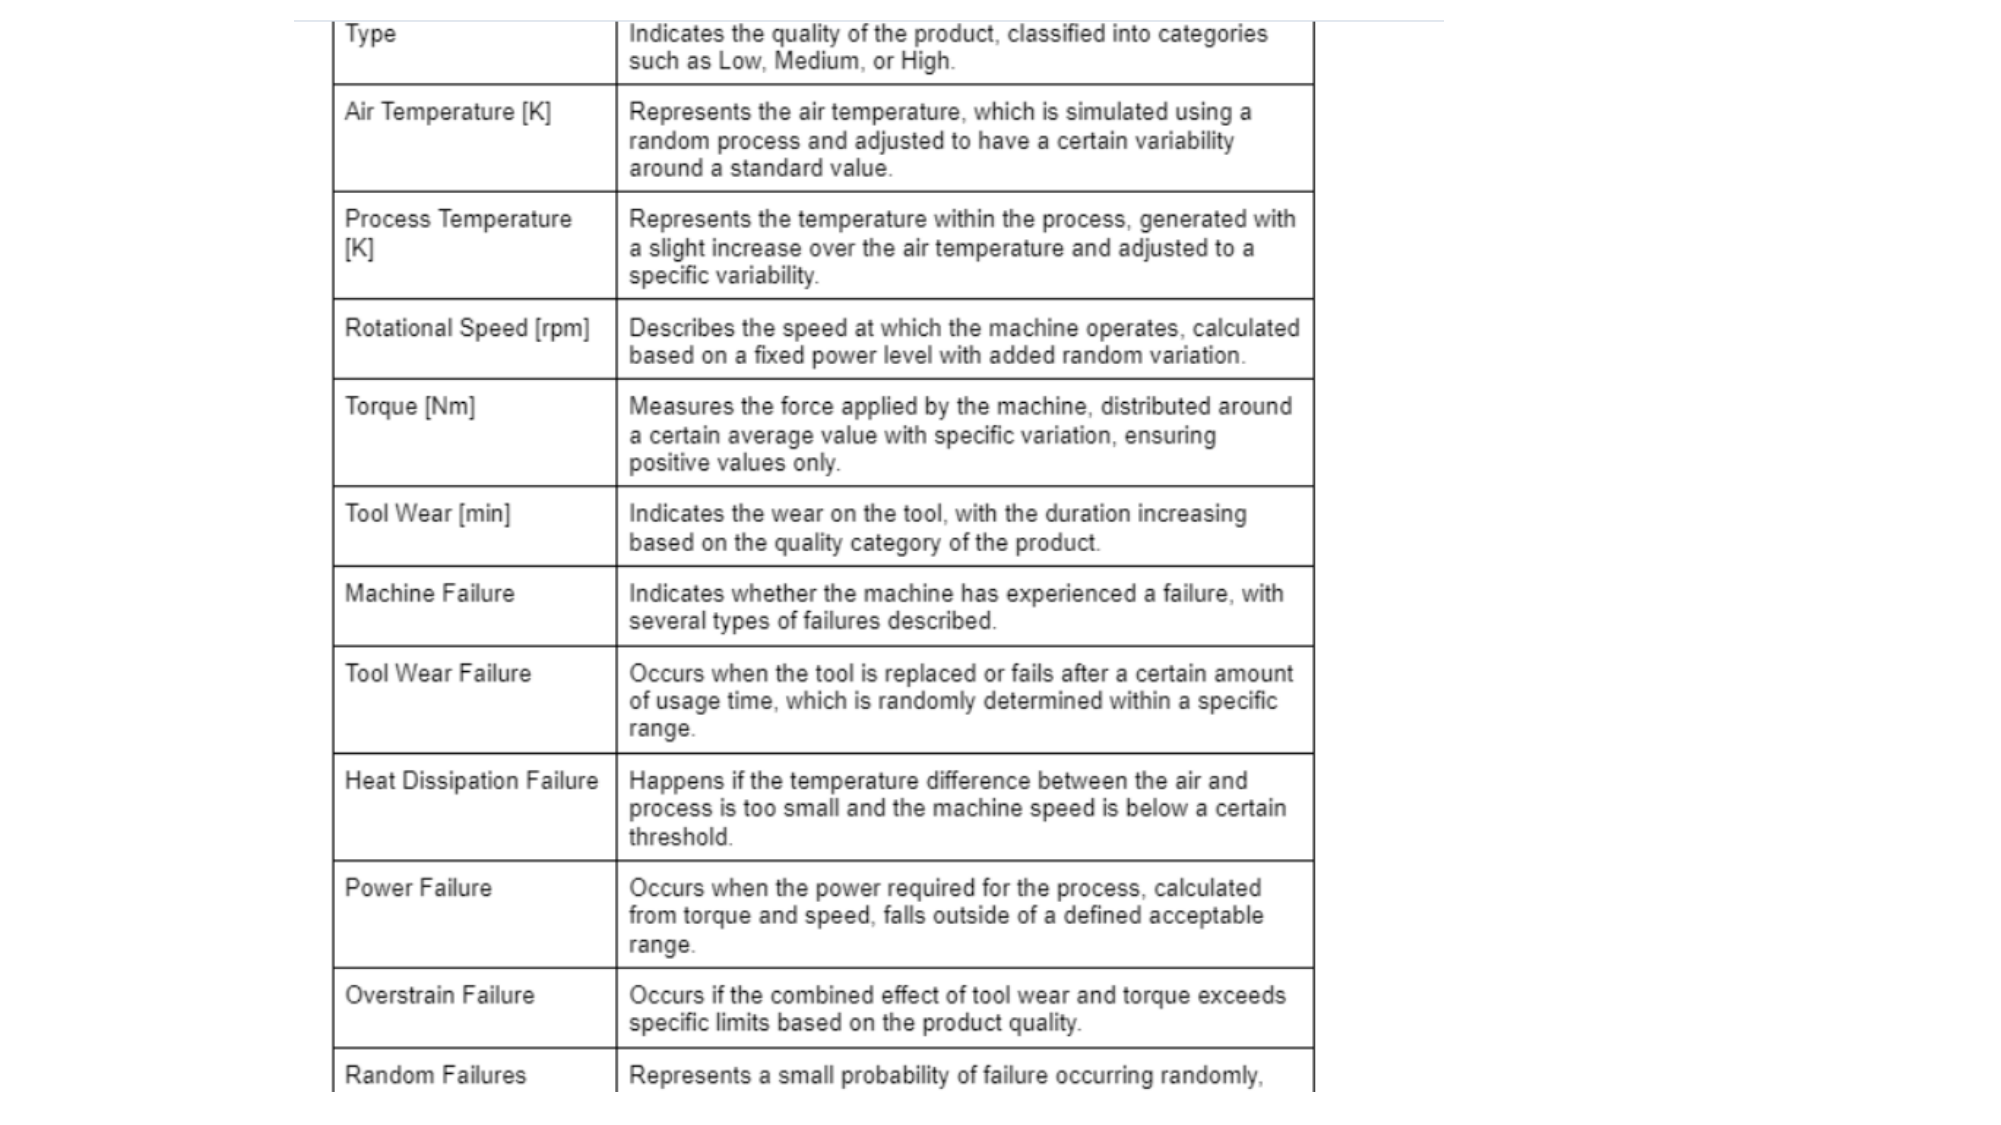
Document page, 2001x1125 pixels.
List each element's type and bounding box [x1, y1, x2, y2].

picture [294, 19, 1444, 1092]
